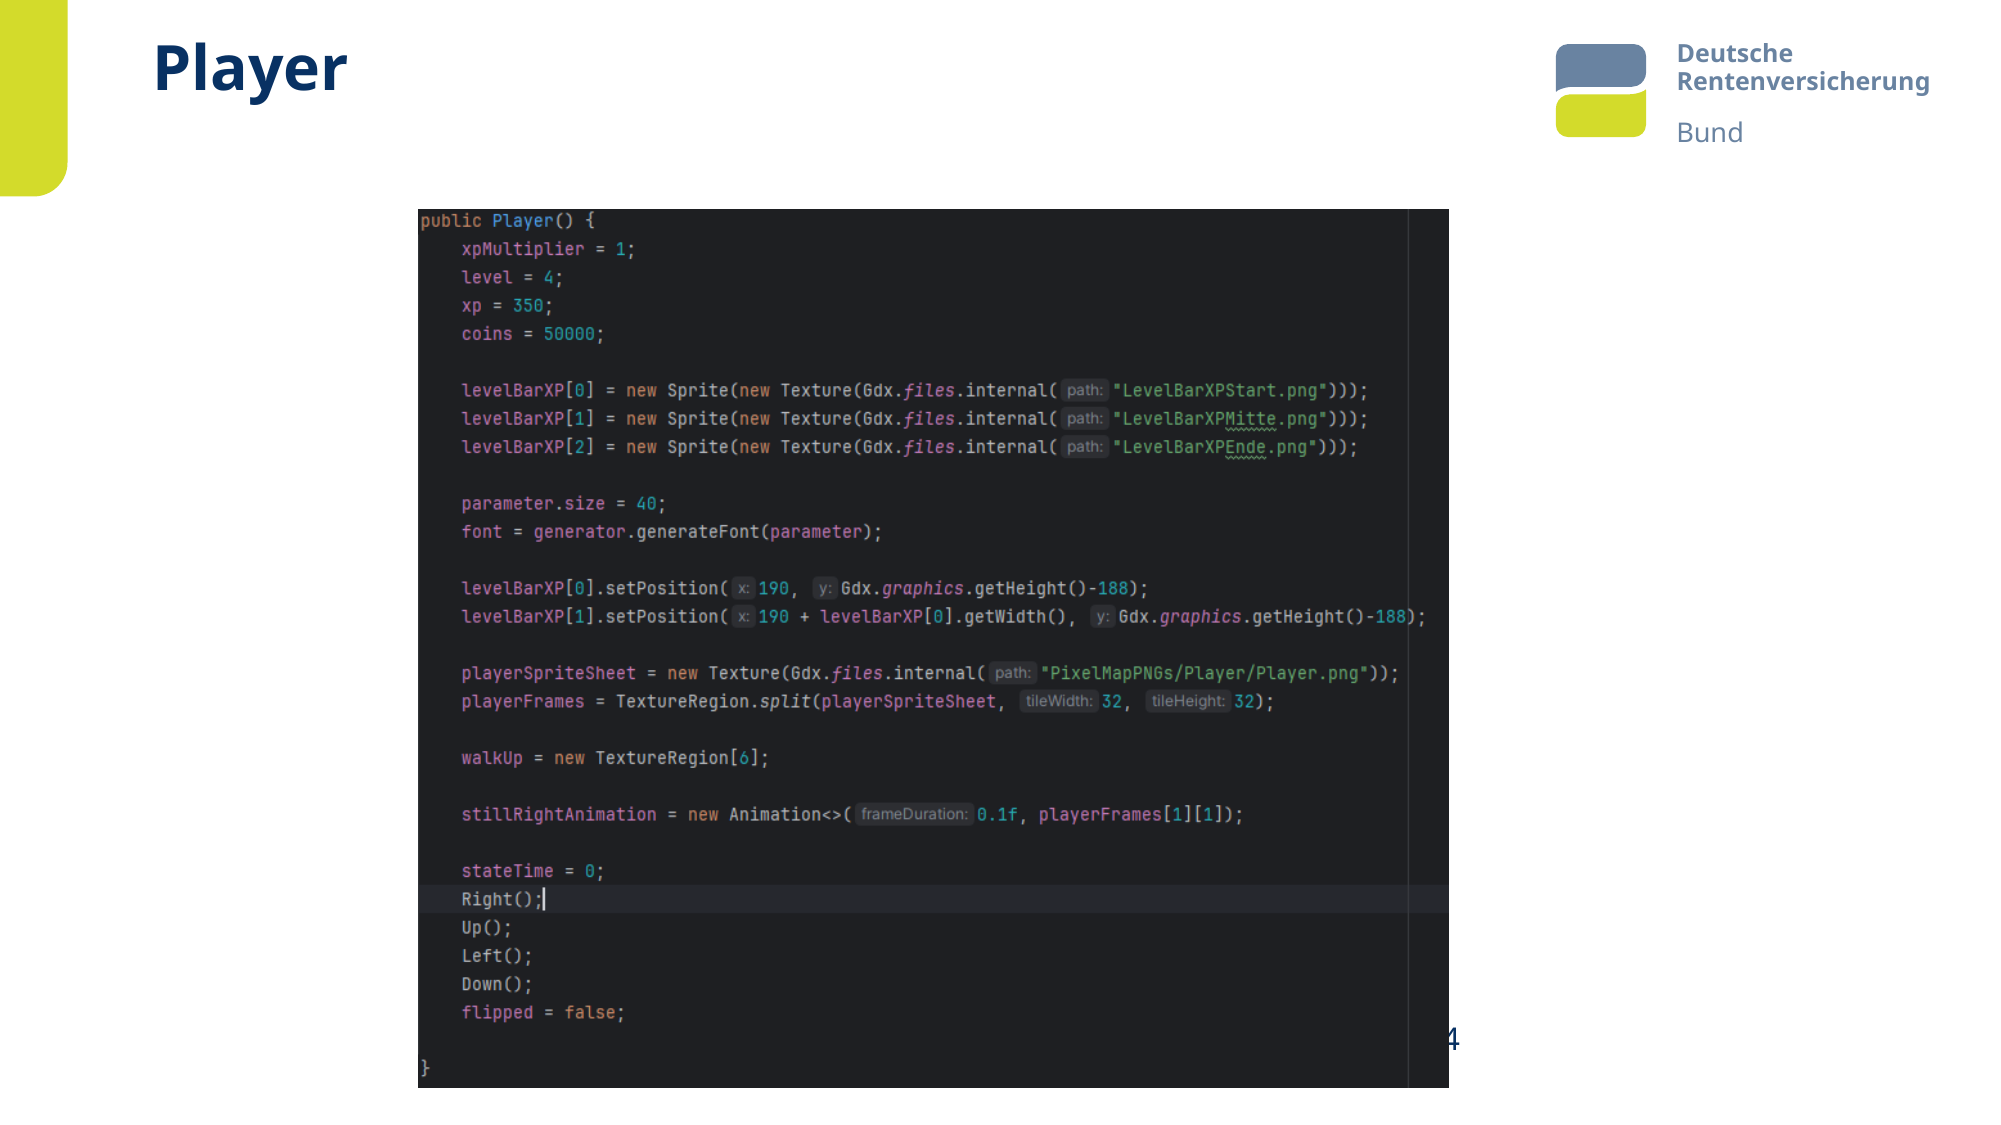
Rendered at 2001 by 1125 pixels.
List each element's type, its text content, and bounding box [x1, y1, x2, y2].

text_box ‹Nr.› [1449, 994, 1928, 1070]
title Player [137, 20, 1493, 197]
picture [418, 209, 1449, 1088]
